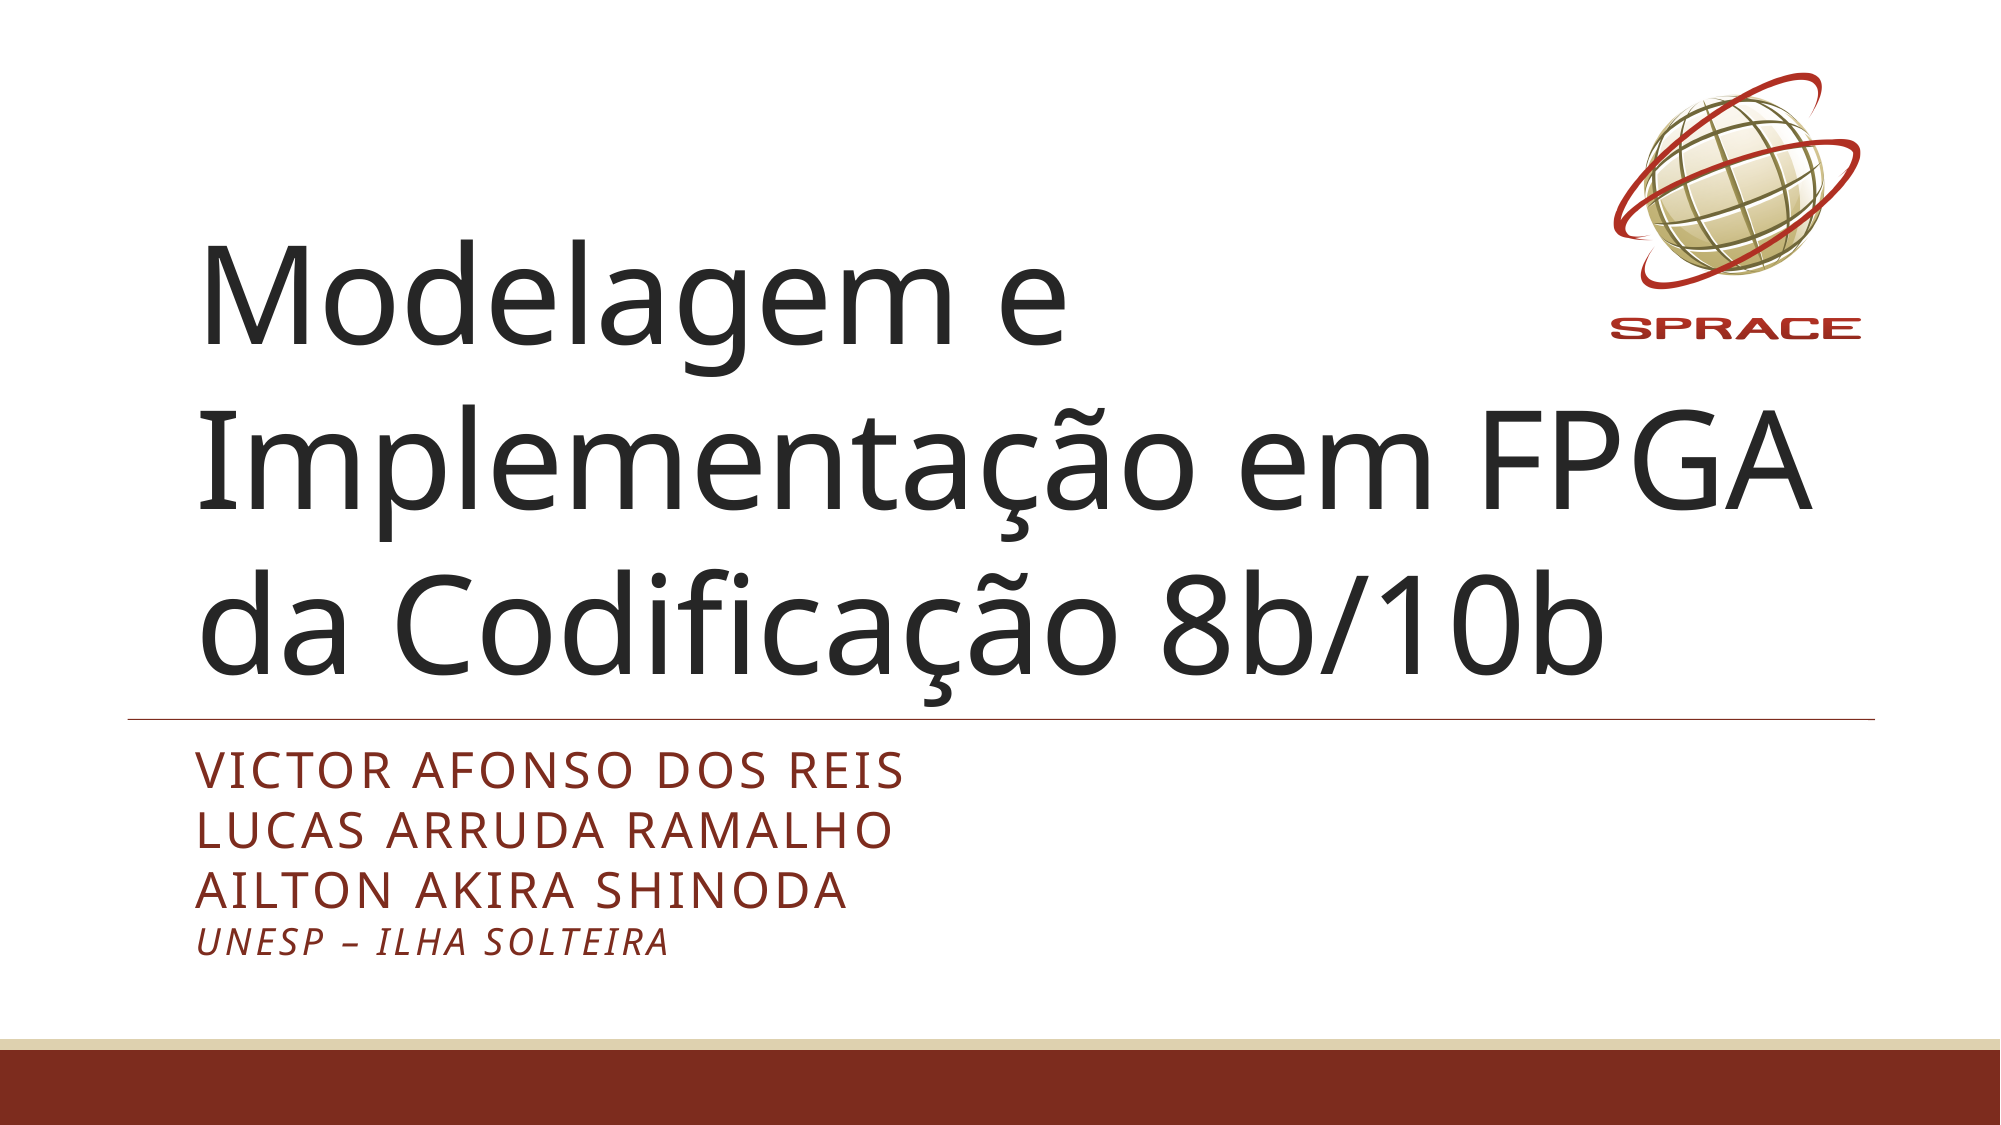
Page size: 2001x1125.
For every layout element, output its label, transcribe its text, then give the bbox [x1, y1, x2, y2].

picture [1597, 67, 1875, 345]
title Modelagem e Implementação em FPGA da Codificação 8b/10b [180, 124, 1830, 710]
subtitle Victor Afonso dos reis Lucas arruda Ramalho Ailton akira Shinoda UNESP – Ilha Solteira [180, 730, 1831, 919]
